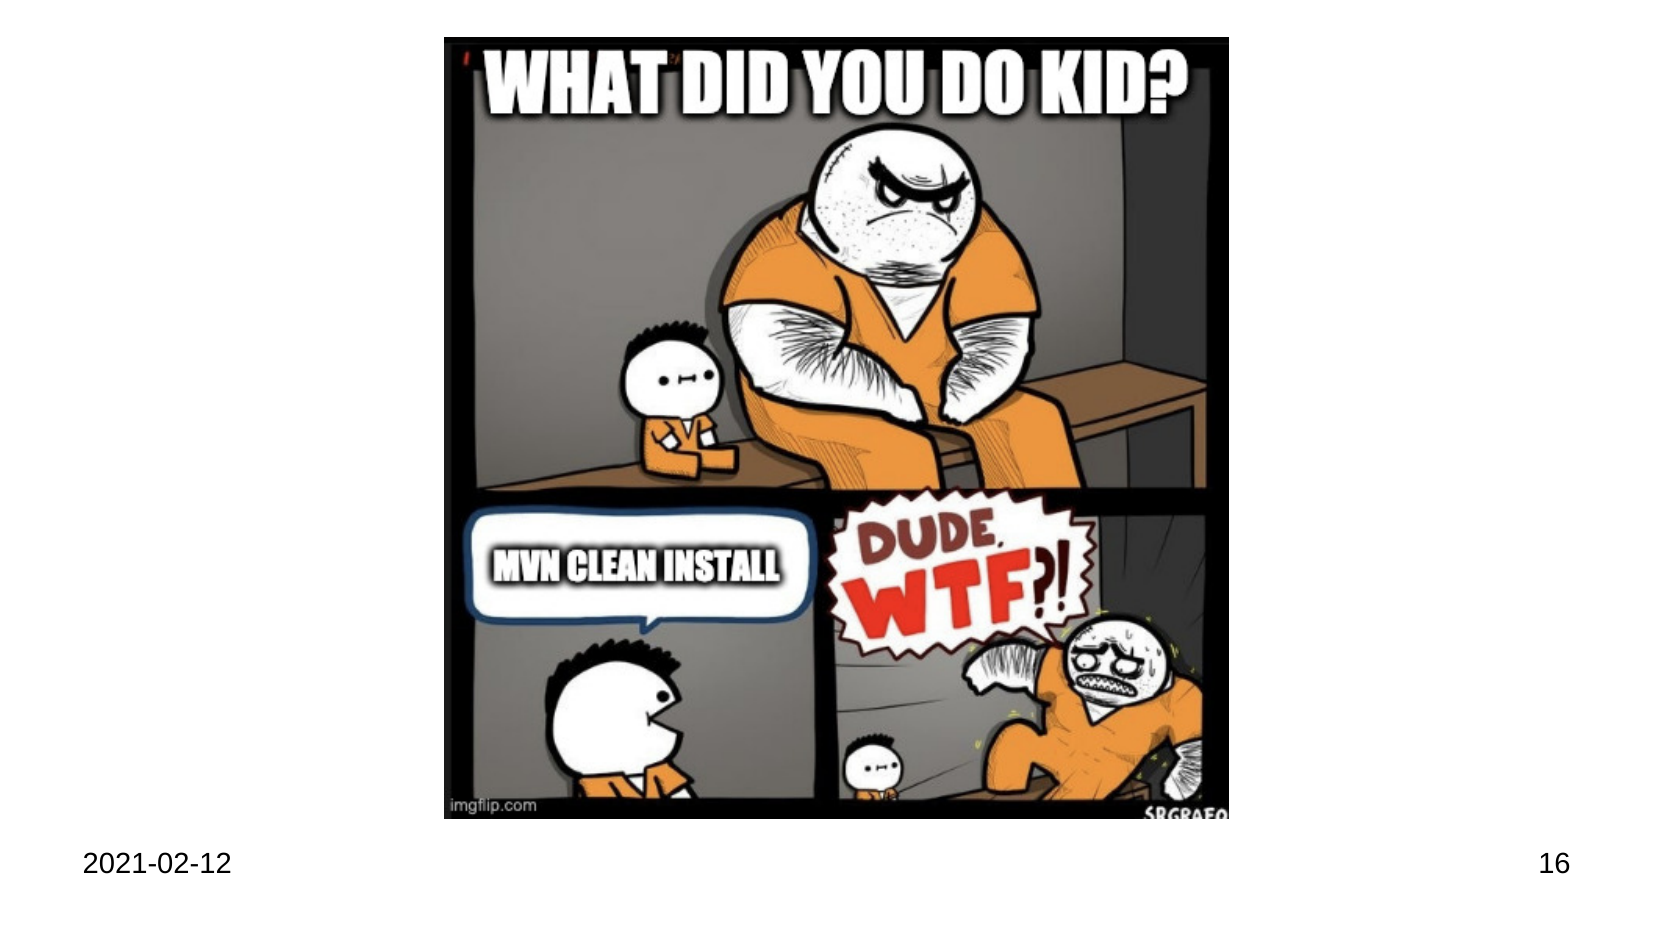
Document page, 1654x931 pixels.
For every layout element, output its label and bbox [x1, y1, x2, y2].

picture [444, 37, 1229, 819]
